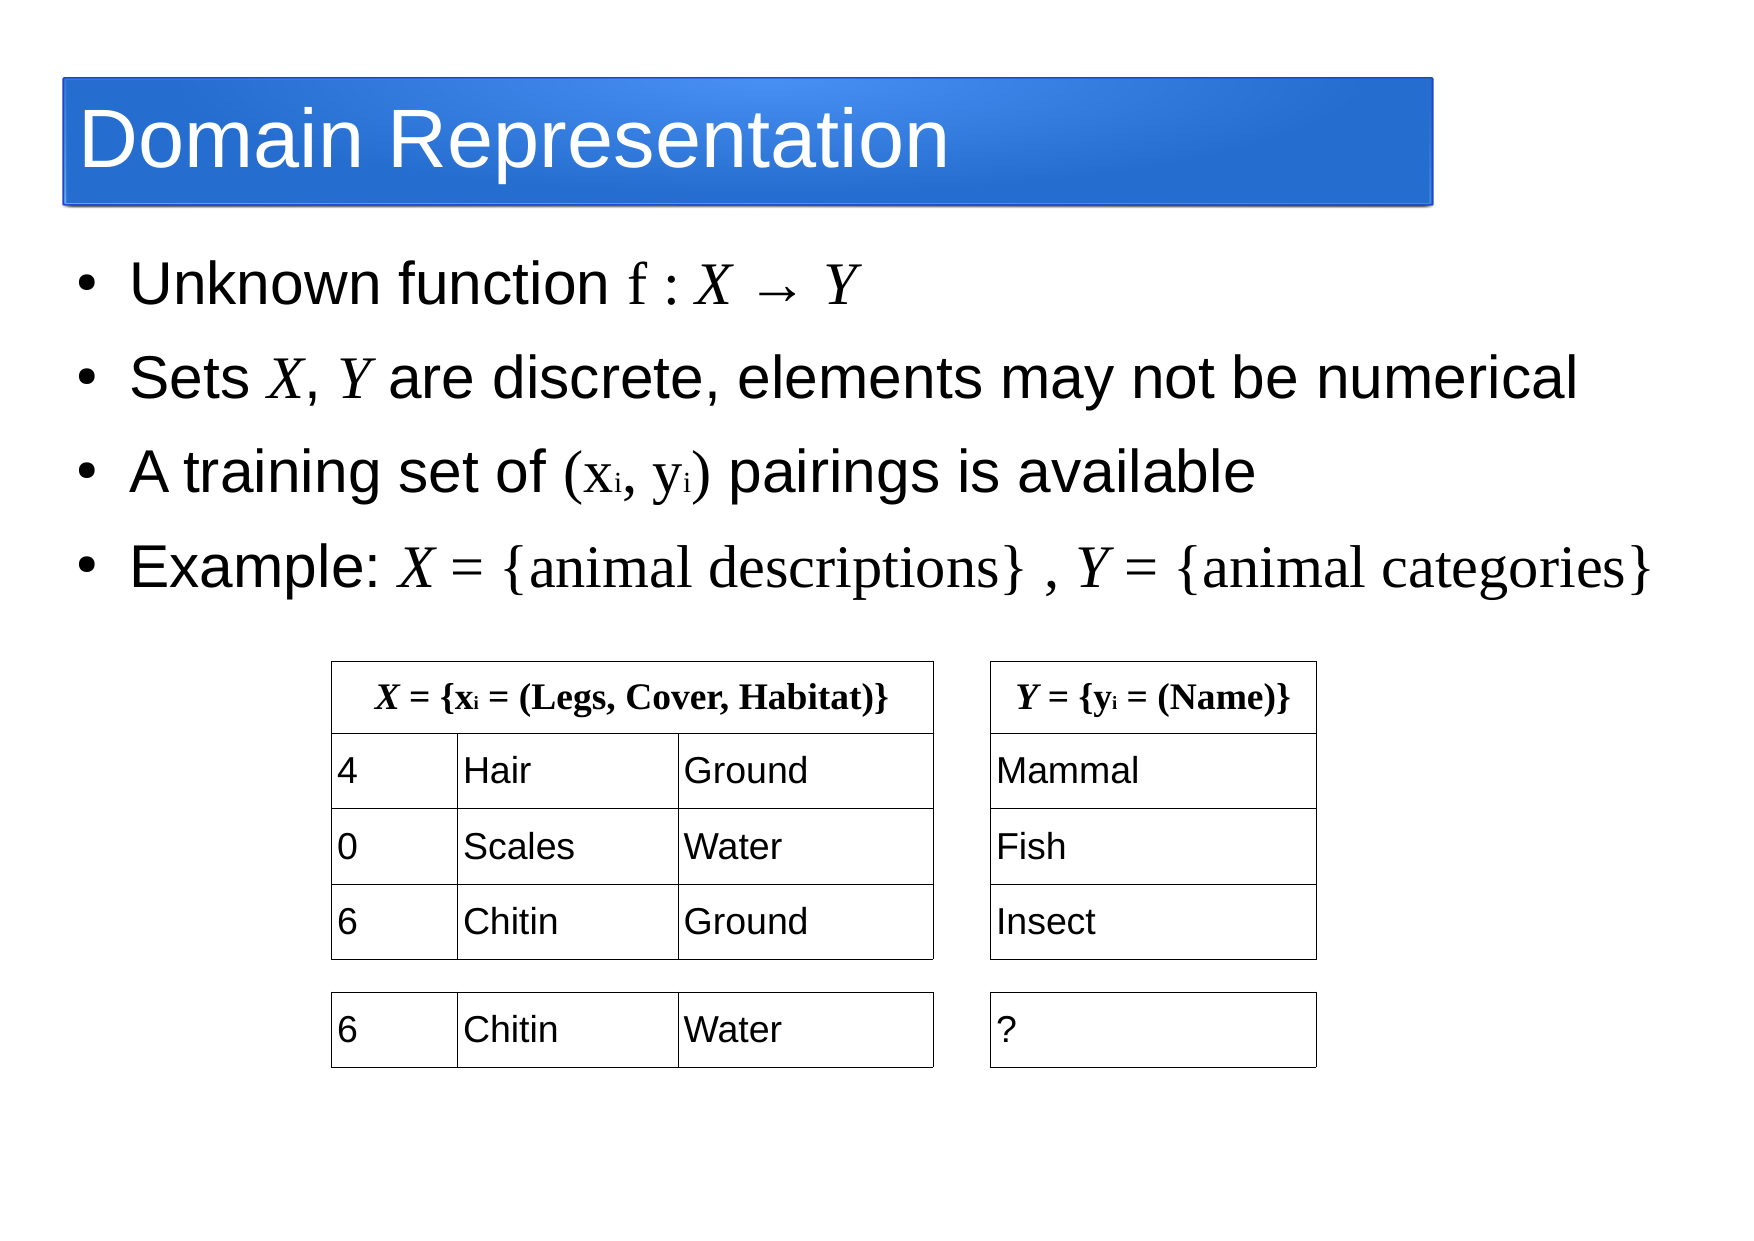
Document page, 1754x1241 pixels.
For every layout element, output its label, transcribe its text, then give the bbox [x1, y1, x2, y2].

table_cell Hair [458, 734, 678, 808]
table_header X = {xi = (Legs, Cover, Habitat)} [332, 662, 933, 733]
table_cell Scales [458, 809, 678, 884]
table_cell Chitin [458, 885, 678, 959]
table_cell Water [679, 809, 933, 884]
table_header Water [679, 993, 933, 1067]
table_cell 6 [332, 885, 457, 959]
picture [58, 77, 1439, 209]
table_cell Mammal [991, 734, 1316, 808]
title Domain Representation [78, 80, 1429, 198]
table_header Y = {yi = (Name)} [991, 662, 1316, 733]
table_cell Ground [679, 734, 933, 808]
table_cell 0 [332, 809, 457, 884]
table_header 6 [332, 993, 457, 1067]
table_cell Fish [991, 809, 1316, 884]
table_header Chitin [458, 993, 678, 1067]
table_cell Ground [679, 885, 933, 959]
table_cell Insect [991, 885, 1316, 959]
list Unknown function f : X → Y Sets X, Y are discrete, elements may not be numerical A training set of (xi, yi) pairings is available Example: X = {animal descriptions} , Y = {animal categories} [58, 249, 1696, 638]
table_cell 4 [332, 734, 457, 808]
table_header ? [991, 993, 1316, 1067]
